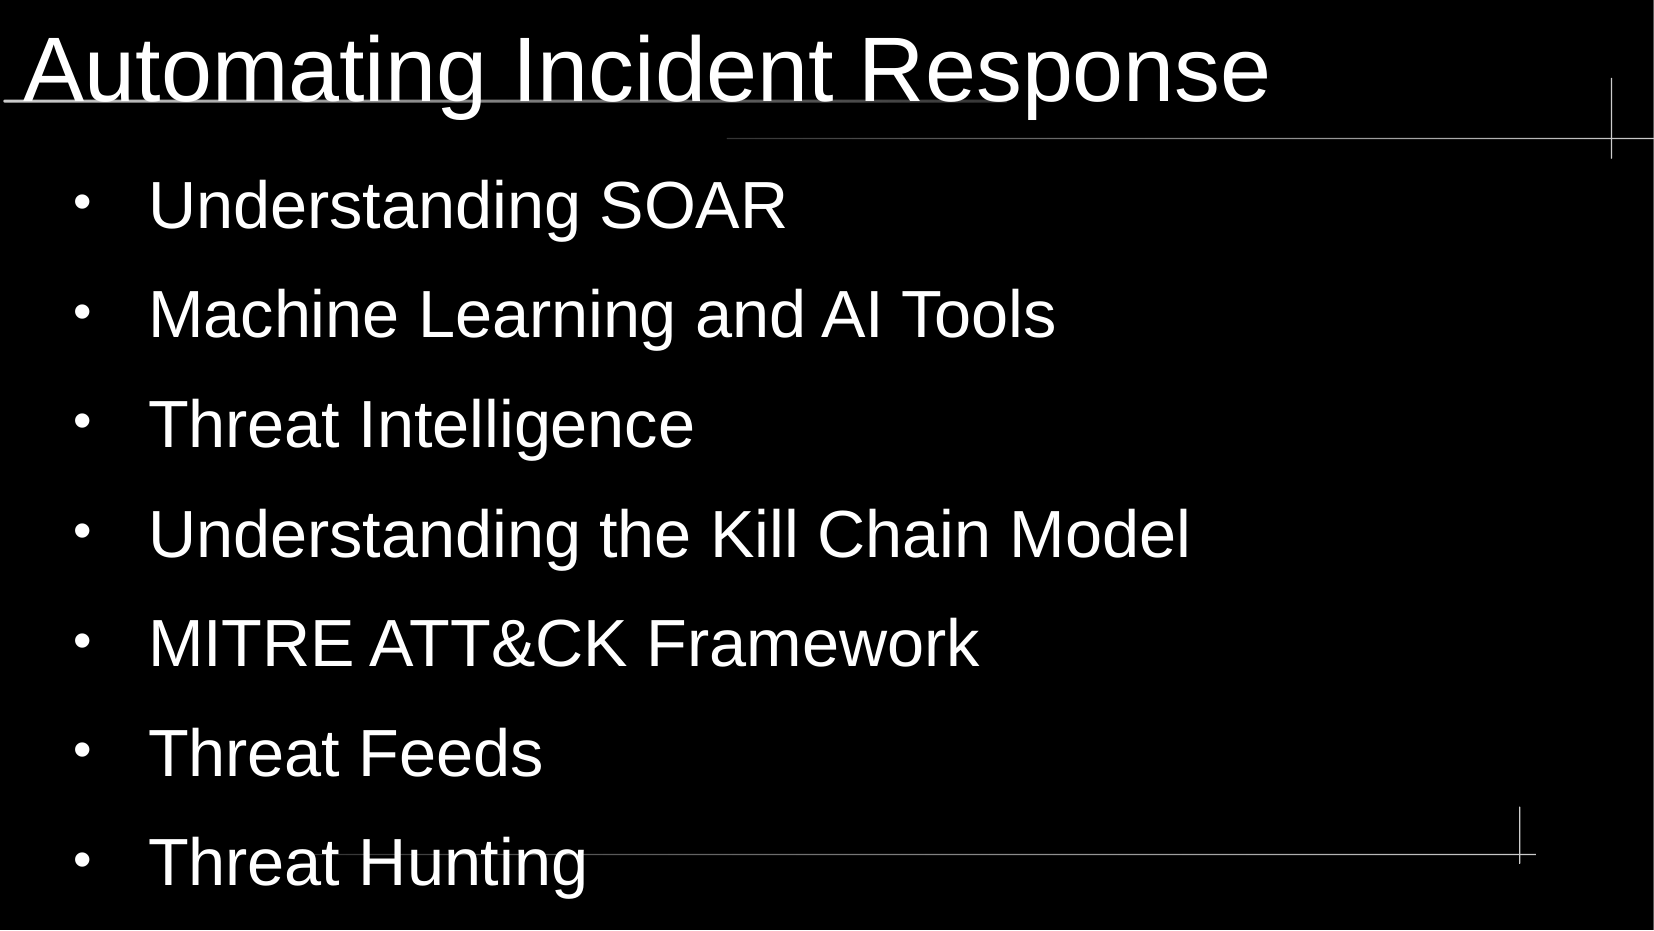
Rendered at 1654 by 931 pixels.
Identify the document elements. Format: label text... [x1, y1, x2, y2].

title Automating Incident Response [23, 9, 1589, 121]
list Understanding SOAR Machine Learning and AI Tools Threat Intelligence Understanding the Kill Chain Model MITRE ATT&CK Framework Threat Feeds Threat Hunting [73, 161, 1562, 931]
